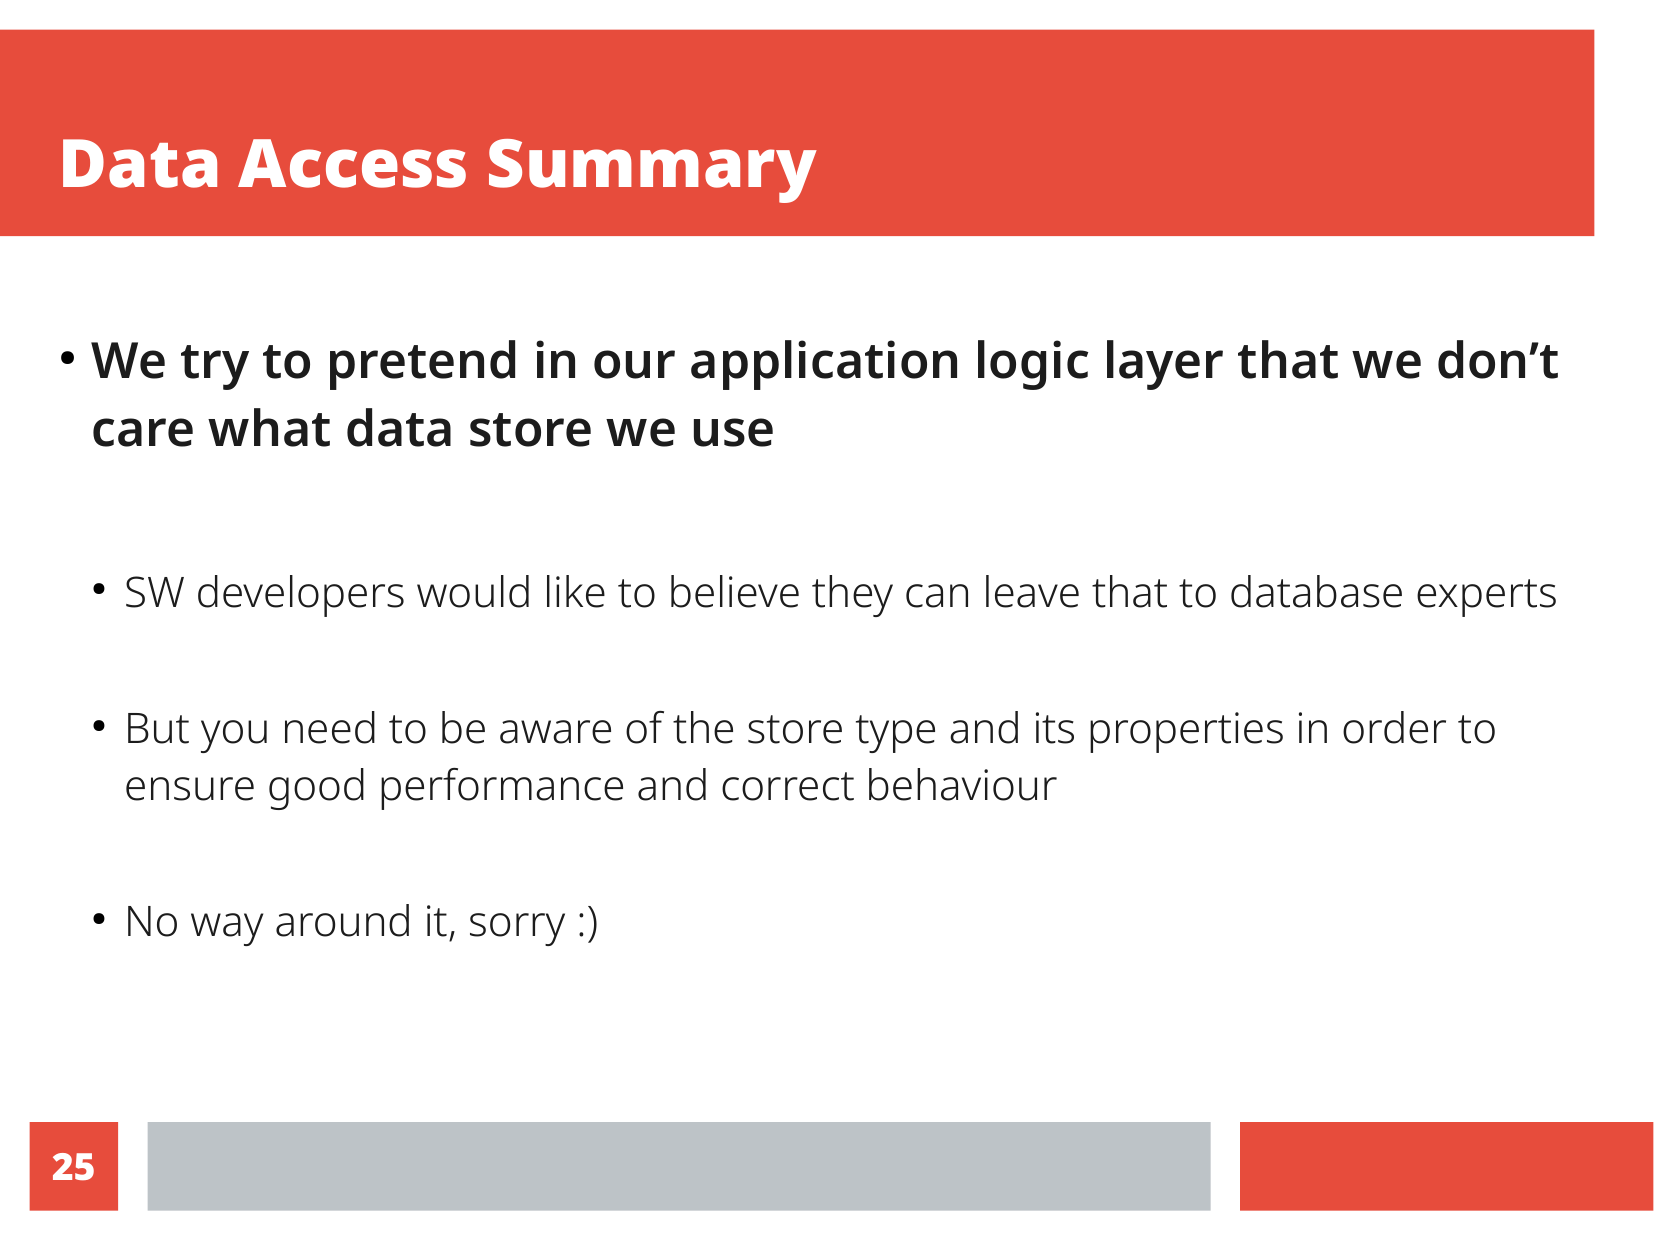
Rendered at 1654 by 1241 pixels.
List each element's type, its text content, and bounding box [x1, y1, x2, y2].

title Data Access Summary [59, 59, 1595, 207]
list We try to pretend in our application logic layer that we don’t care what data store we use SW developers would like to believe they can leave that to database experts But you need to be aware of the store type and its properties in order to ensure good performance and correct behaviour No way around it, sorry :) [59, 324, 1565, 1093]
